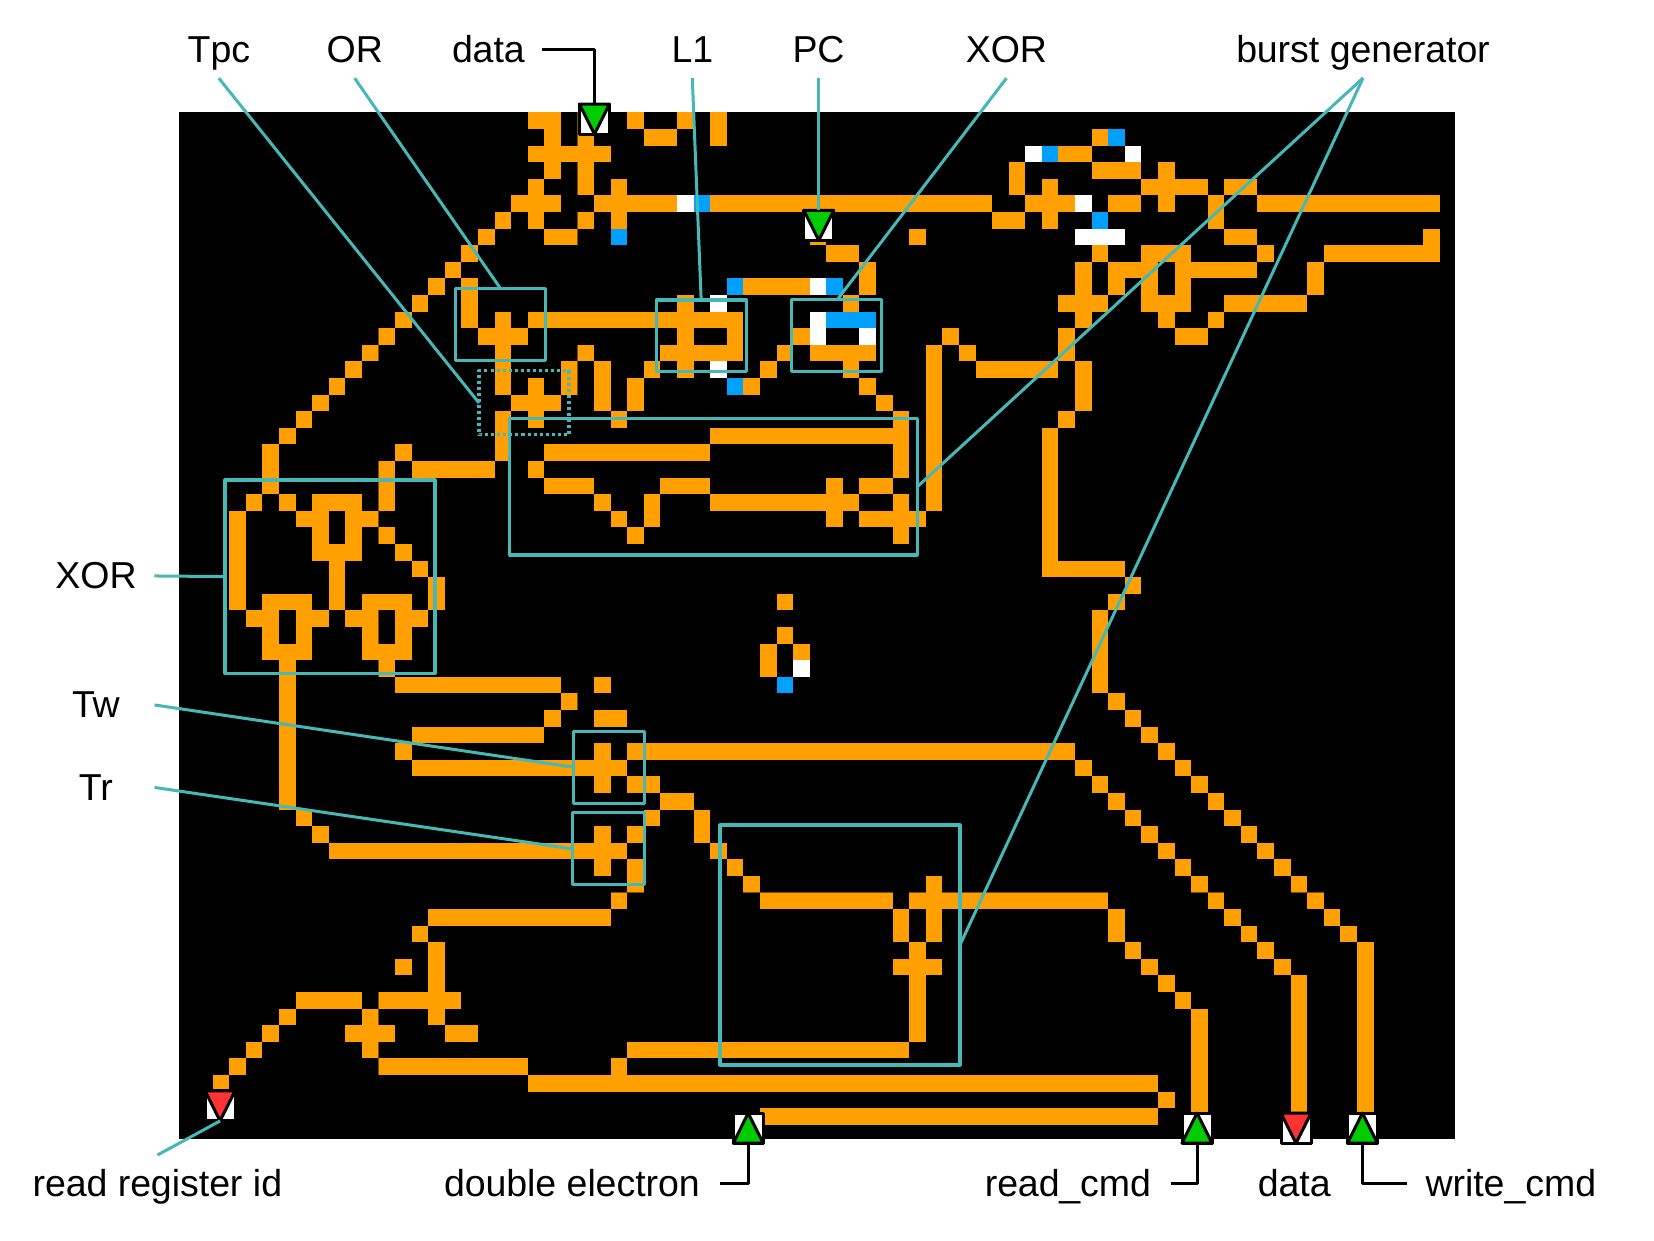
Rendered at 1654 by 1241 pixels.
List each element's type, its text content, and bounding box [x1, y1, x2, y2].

text_box burst generator [1215, 21, 1512, 79]
text_box read register id [15, 1155, 301, 1212]
text_box [733, 1113, 764, 1144]
picture [227, 482, 433, 672]
picture [658, 302, 745, 370]
text_box data [1241, 1155, 1347, 1212]
text_box OR [304, 21, 406, 79]
picture [179, 112, 1455, 1139]
text_box [1280, 1113, 1312, 1144]
text_box PC [765, 21, 873, 79]
text_box write_cmd [1407, 1155, 1615, 1213]
text_box data [435, 21, 543, 79]
text_box Tw [37, 676, 155, 734]
text_box read_cmd [964, 1155, 1172, 1212]
text_box Tpc [168, 21, 270, 79]
text_box L1 [652, 21, 732, 79]
text_box [1347, 1113, 1378, 1144]
picture [722, 827, 958, 1063]
text_box [803, 210, 834, 241]
text_box double electron [423, 1155, 721, 1212]
picture [457, 290, 544, 359]
text_box [579, 104, 610, 135]
picture [793, 301, 880, 370]
text_box Tr [37, 758, 155, 816]
text_box XOR [37, 547, 155, 605]
picture [574, 814, 643, 883]
picture [575, 733, 643, 802]
text_box XOR [948, 21, 1066, 79]
picture [511, 420, 916, 553]
text_box [205, 1090, 236, 1121]
text_box [1181, 1113, 1213, 1144]
